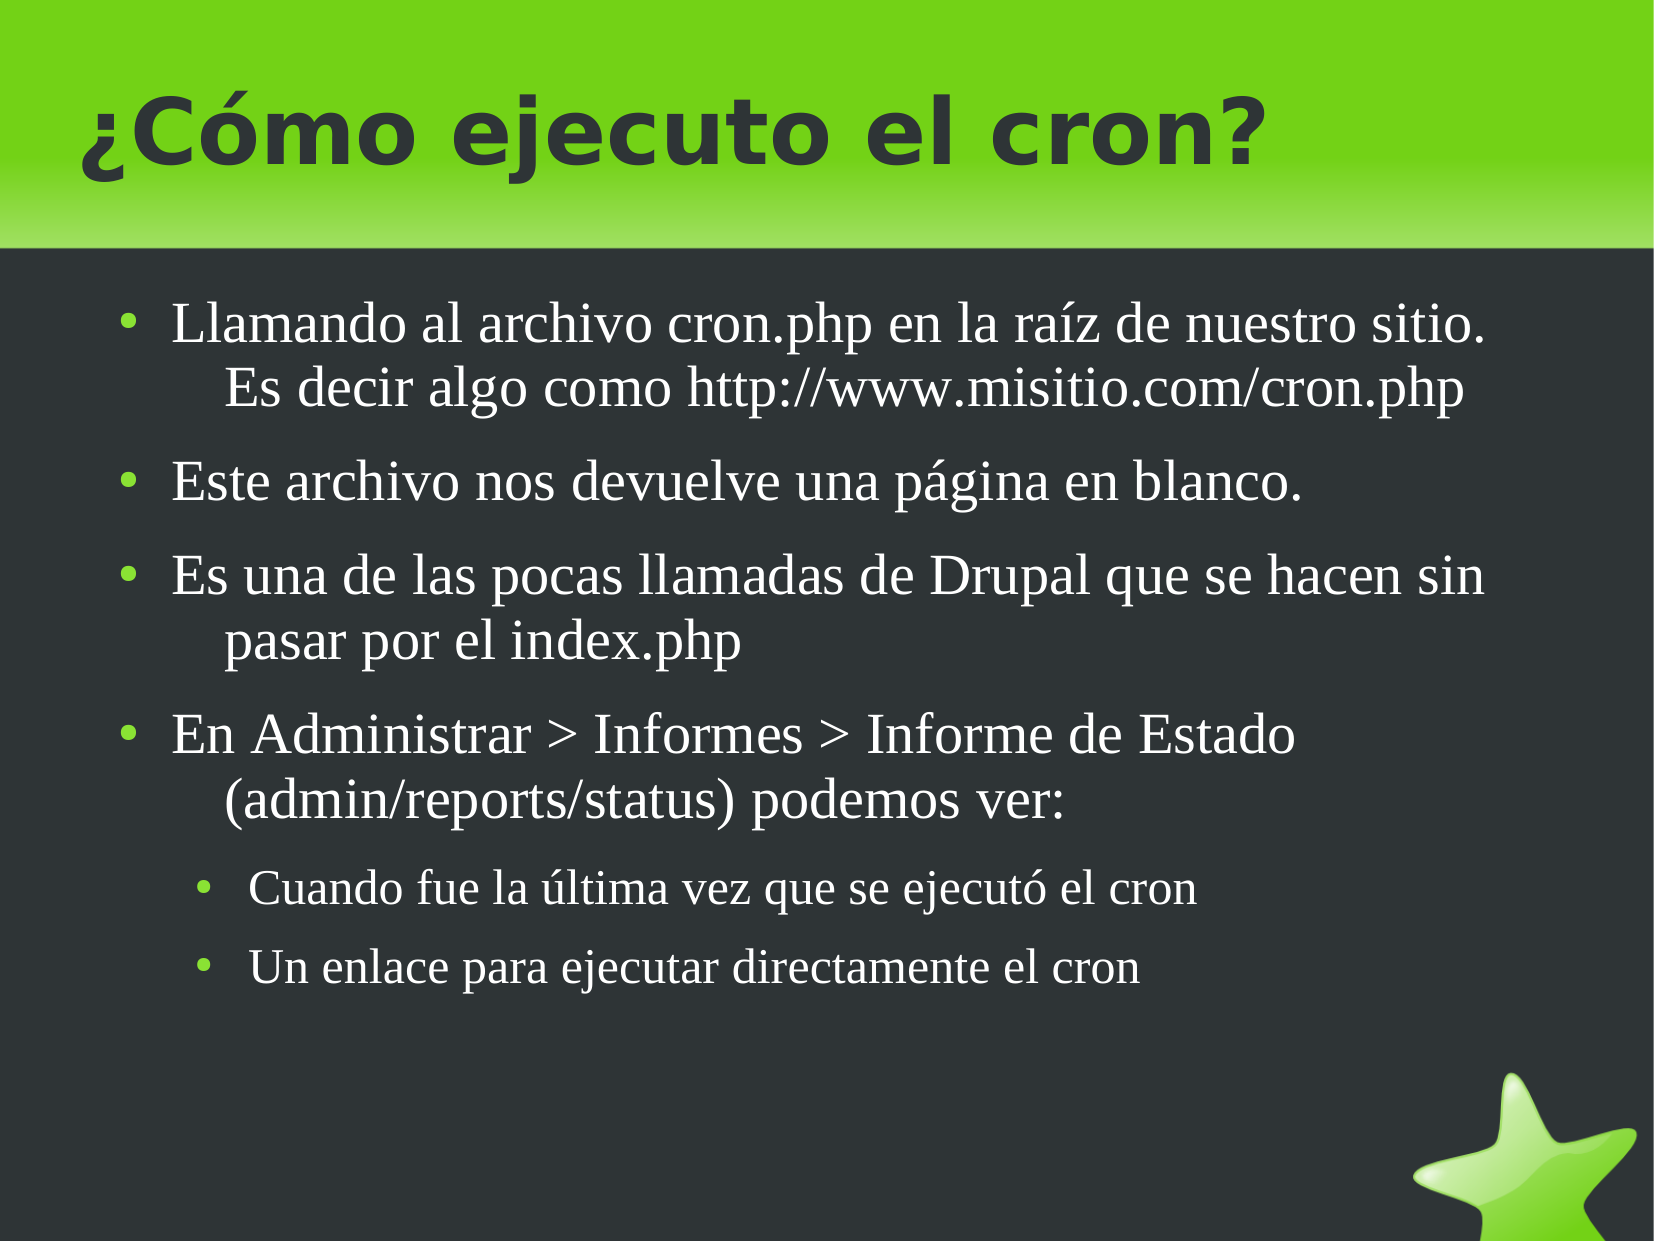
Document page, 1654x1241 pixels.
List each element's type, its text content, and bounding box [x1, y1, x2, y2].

title ¿Cómo ejecuto el cron? [76, 29, 1565, 237]
picture [0, 0, 1654, 1241]
list Llamando al archivo cron.php en la raíz de nuestro sitio. Es decir algo como http://www.misitio.com/cron.php Este archivo nos devuelve una página en blanco. Es una de las pocas llamadas de Drupal que se hacen sin pasar por el index.php En Administrar > Informes > Informe de Estado (admin/reports/status) podemos ver: Cuando fue la última vez que se ejecutó el cron Un enlace para ejecutar directamente el cron [82, 290, 1571, 1109]
